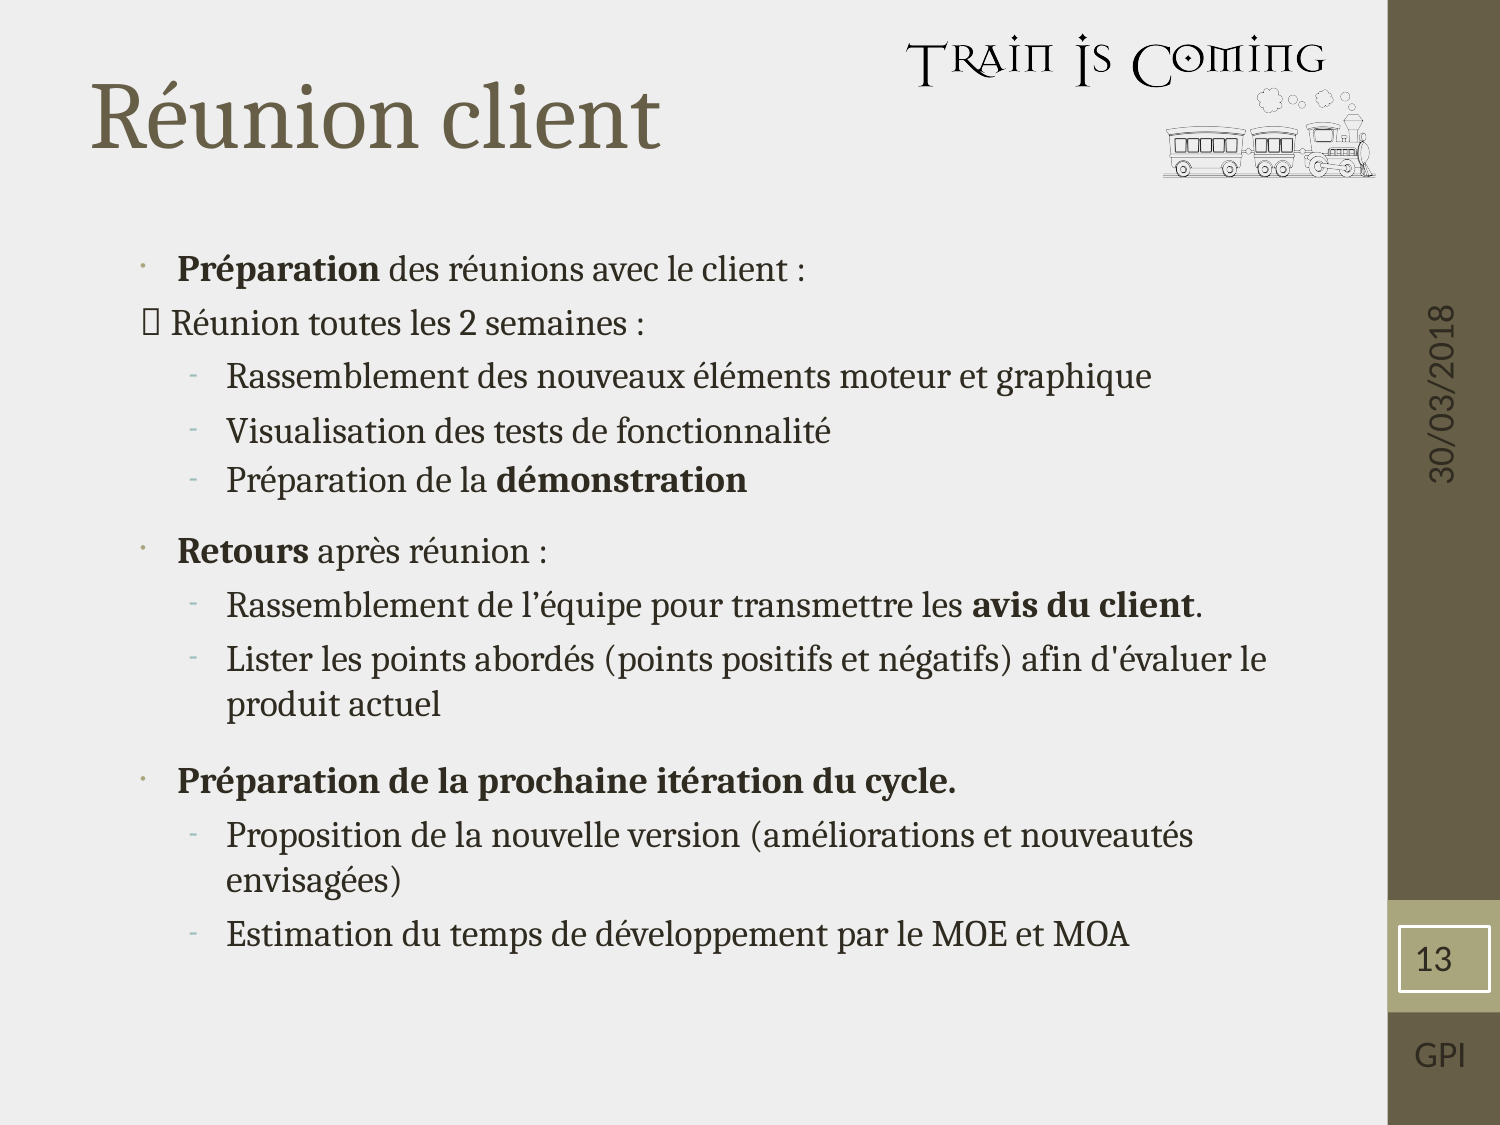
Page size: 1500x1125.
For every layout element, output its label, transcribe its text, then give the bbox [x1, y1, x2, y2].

title Réunion client [75, 45, 1325, 233]
slide_number <numéro> [1399, 926, 1490, 992]
slide_number 30/03/2018 [1408, 100, 1469, 501]
text_box GPI [1399, 1023, 1483, 1083]
list Préparation des réunions avec le client :  Réunion toutes les 2 semaines : Rassemblement des nouveaux éléments moteur et graphique Visualisation des tests de fonctionnalité Préparation de la démonstration Retours après réunion : Rassemblement de l’équipe pour transmettre les avis du client. Lister les points abordés (points positifs et négatifs) afin d'évaluer le produit actuel Préparation de la prochaine itération du cycle. Proposition de la nouvelle version (améliorations et nouveautés envisagées) Estimation du temps de développement par le MOE et MOA [106, 236, 1357, 1086]
picture [897, 11, 1376, 191]
